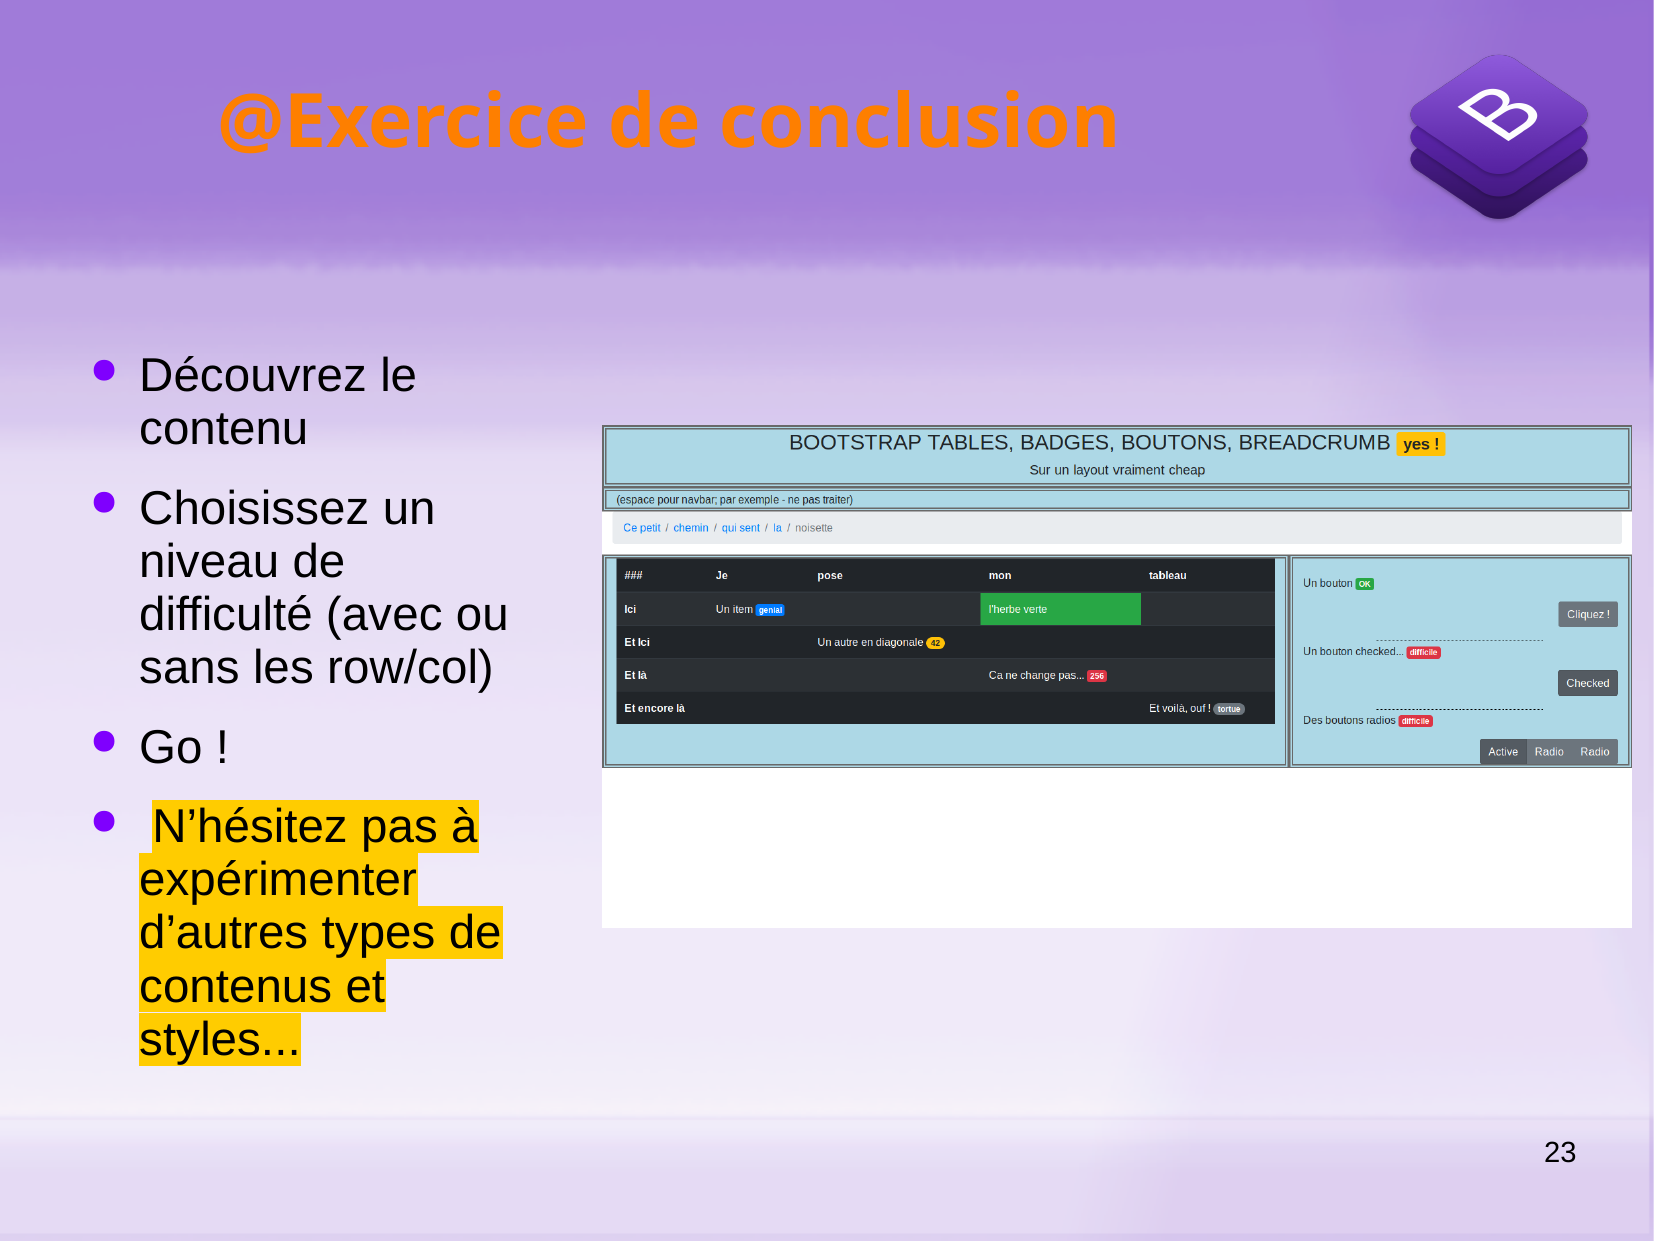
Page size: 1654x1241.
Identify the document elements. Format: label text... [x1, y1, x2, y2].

title @Exercice de conclusion [217, 35, 1399, 202]
picture [0, 0, 1654, 1241]
list Découvrez le contenu Choisissez un niveau de difficulté (avec ou sans les row/col) Go ! N’hésitez pas à expérimenter d’autres types de contenus et styles... [76, 348, 532, 1068]
